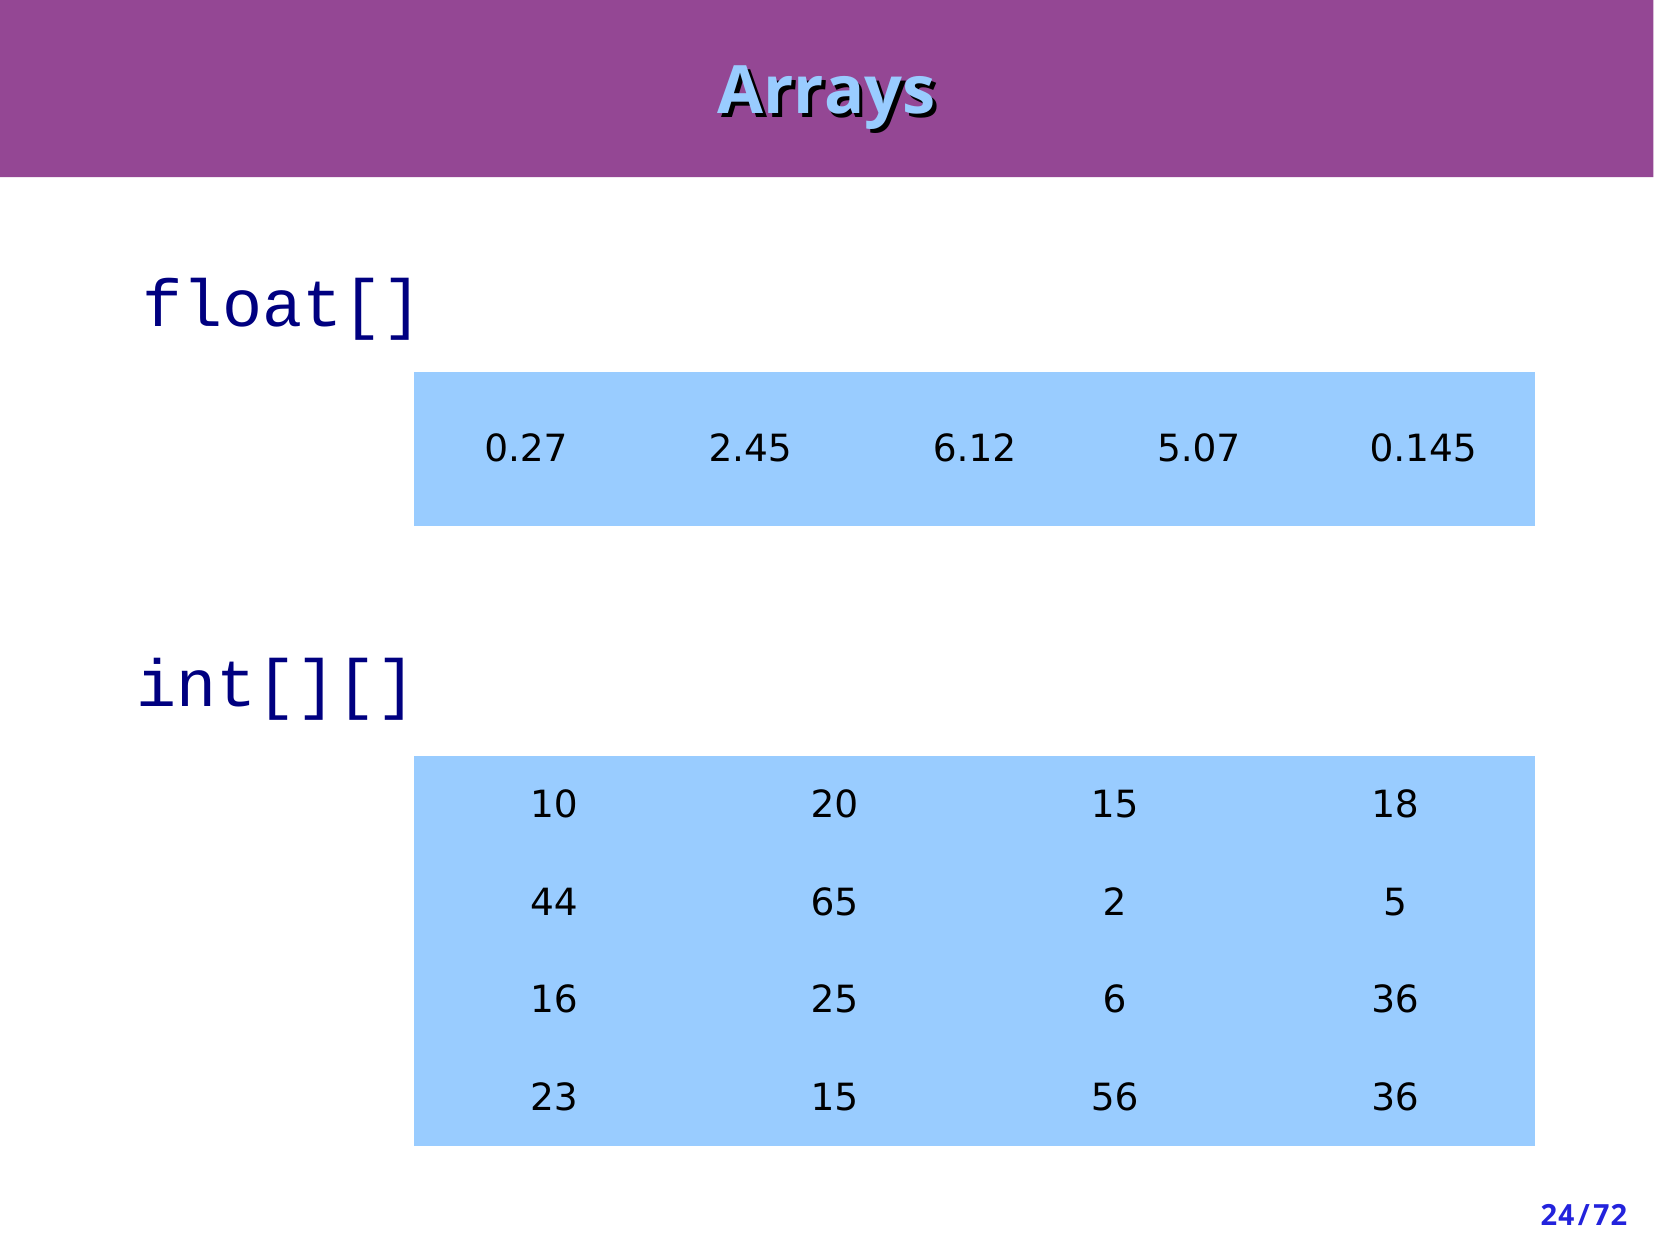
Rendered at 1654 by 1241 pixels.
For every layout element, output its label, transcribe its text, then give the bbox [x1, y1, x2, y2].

table_header 6.12 [862, 372, 1087, 526]
table_header 0.27 [414, 372, 638, 526]
table_header 15 [974, 756, 1255, 853]
table_cell 44 [414, 853, 694, 951]
table_header 10 [414, 756, 694, 853]
table_header 0.145 [1311, 372, 1535, 526]
table_cell 5 [1255, 853, 1535, 951]
table_cell 6 [974, 951, 1255, 1048]
table_cell 36 [1255, 951, 1535, 1048]
table_header 18 [1255, 756, 1535, 853]
table_cell 2 [974, 853, 1255, 951]
table_cell 15 [694, 1048, 974, 1146]
table_cell 36 [1255, 1048, 1535, 1146]
table_header 2.45 [638, 372, 862, 526]
table_cell 56 [974, 1048, 1255, 1146]
table_header 20 [694, 756, 974, 853]
table_cell 23 [414, 1048, 694, 1146]
table_cell 16 [414, 951, 694, 1048]
title Arrays [82, 0, 1571, 192]
table_cell 25 [694, 951, 974, 1048]
text_box int[][] [106, 643, 432, 735]
table_header 5.07 [1087, 372, 1311, 526]
table_cell 65 [694, 853, 974, 951]
text_box float[] [82, 263, 438, 355]
